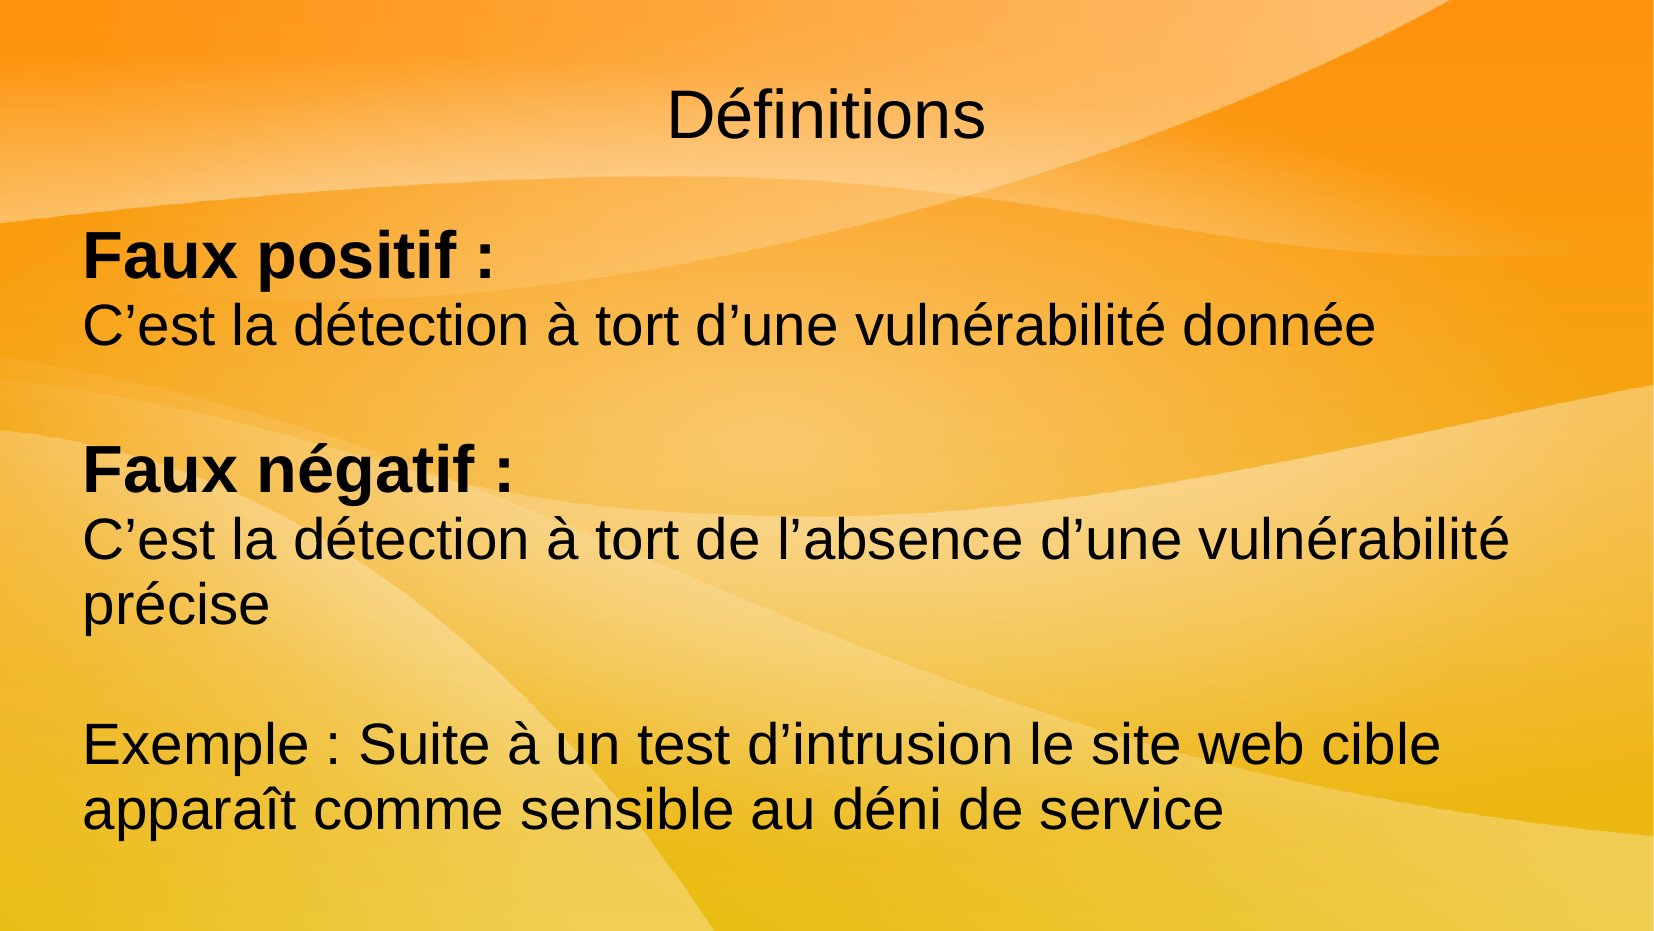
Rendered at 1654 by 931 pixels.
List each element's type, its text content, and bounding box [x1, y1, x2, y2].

subtitle Faux positif : C’est la détection à tort d’une vulnérabilité donnée Faux négatif : C’est la détection à tort de l’absence d’une vulnérabilité précise Exemple : Suite à un test d’intrusion le site web cible apparaît comme sensible au déni de service [82, 217, 1571, 916]
picture [0, 0, 1654, 931]
title Définitions [82, 37, 1571, 193]
